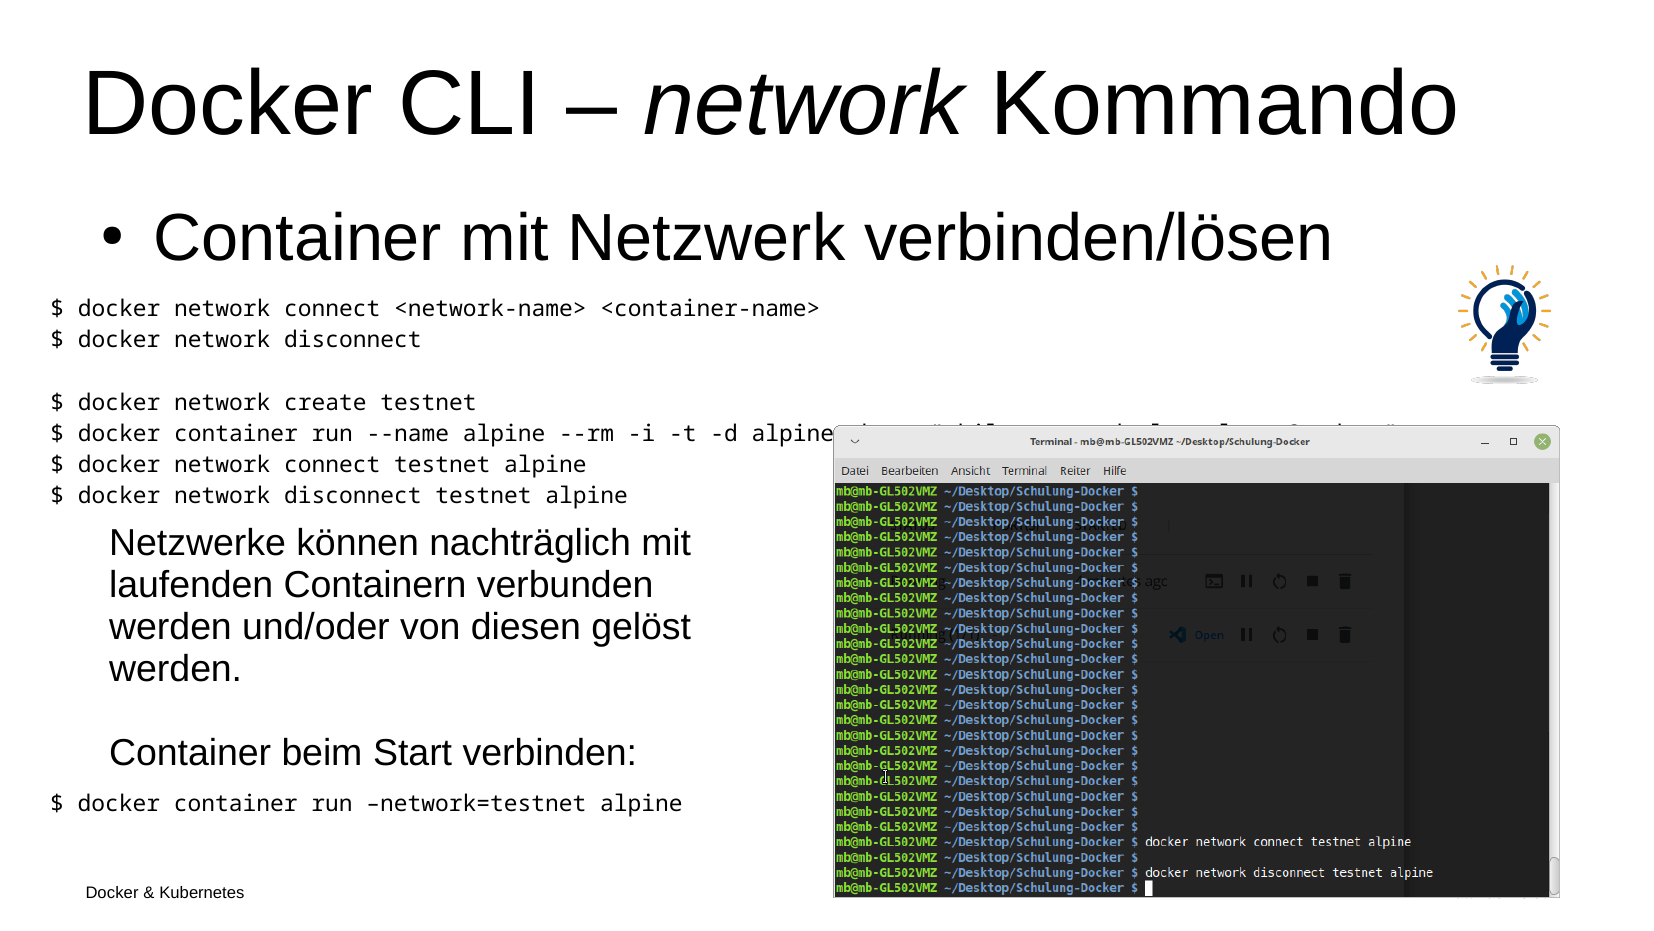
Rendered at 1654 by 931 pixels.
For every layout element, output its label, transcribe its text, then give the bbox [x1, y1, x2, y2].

title Docker CLI – network Kommando [82, 25, 1571, 181]
list Container mit Netzwerk verbinden/lösen [82, 199, 1382, 284]
picture [833, 425, 1560, 898]
text_box Docker & Kubernetes Dr. Matthias Boldt [70, 875, 1563, 910]
picture [1458, 265, 1551, 384]
text_box $ docker container run –network=testnet alpine [35, 779, 1063, 847]
text_box Netzwerke können nachträglich mit laufenden Containern verbunden werden und/oder von diesen gelöst werden. Container beim Start verbinden: [94, 513, 798, 779]
text_box $ docker network connect <network-name> <container-name> $ docker network disconnect $ docker network create testnet $ docker container run --name alpine --rm -i -t -d alpine sh -c "while true; do ls; sleep 3; done" $ docker network connect testnet alpine $ docker network disconnect testnet alpine [35, 284, 1441, 484]
